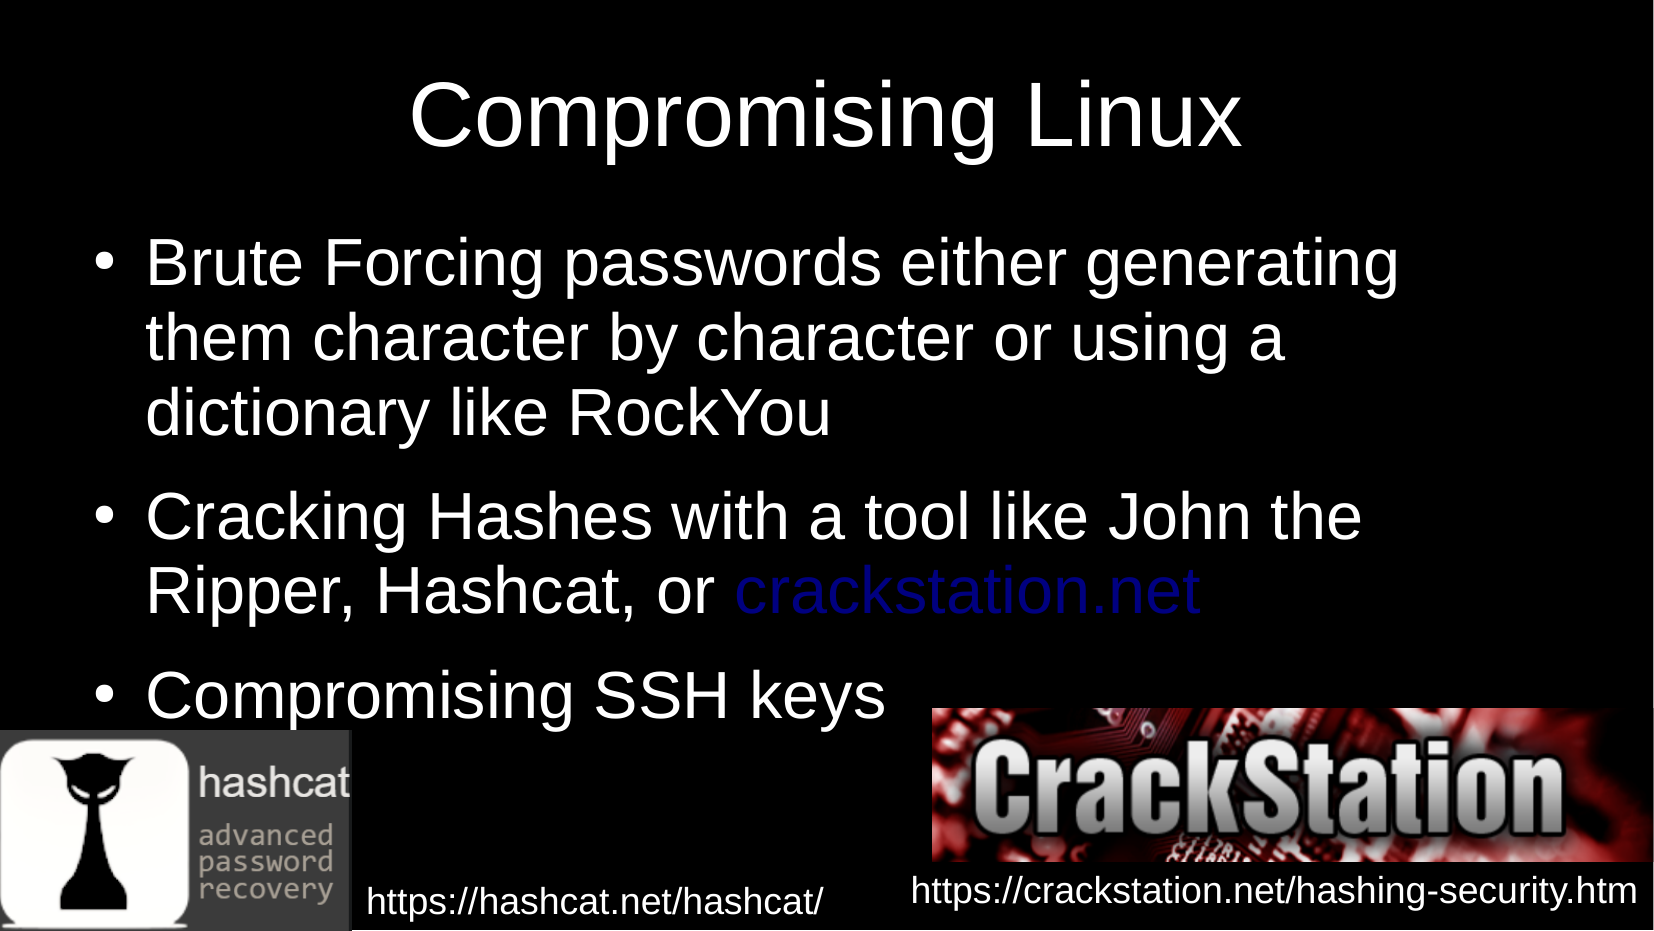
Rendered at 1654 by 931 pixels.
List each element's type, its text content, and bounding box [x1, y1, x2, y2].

title Compromising Linux [82, 37, 1571, 193]
list Brute Forcing passwords either generating them character by character or using a dictionary like RockYou Cracking Hashes with a tool like John the Ripper, Hashcat, or crackstation.net Compromising SSH keys [75, 225, 1564, 765]
picture [932, 708, 1654, 862]
text_box https://crackstation.net/hashing-security.htm [895, 862, 1654, 920]
text_box https://hashcat.net/hashcat/ [351, 873, 840, 931]
picture [0, 730, 352, 931]
